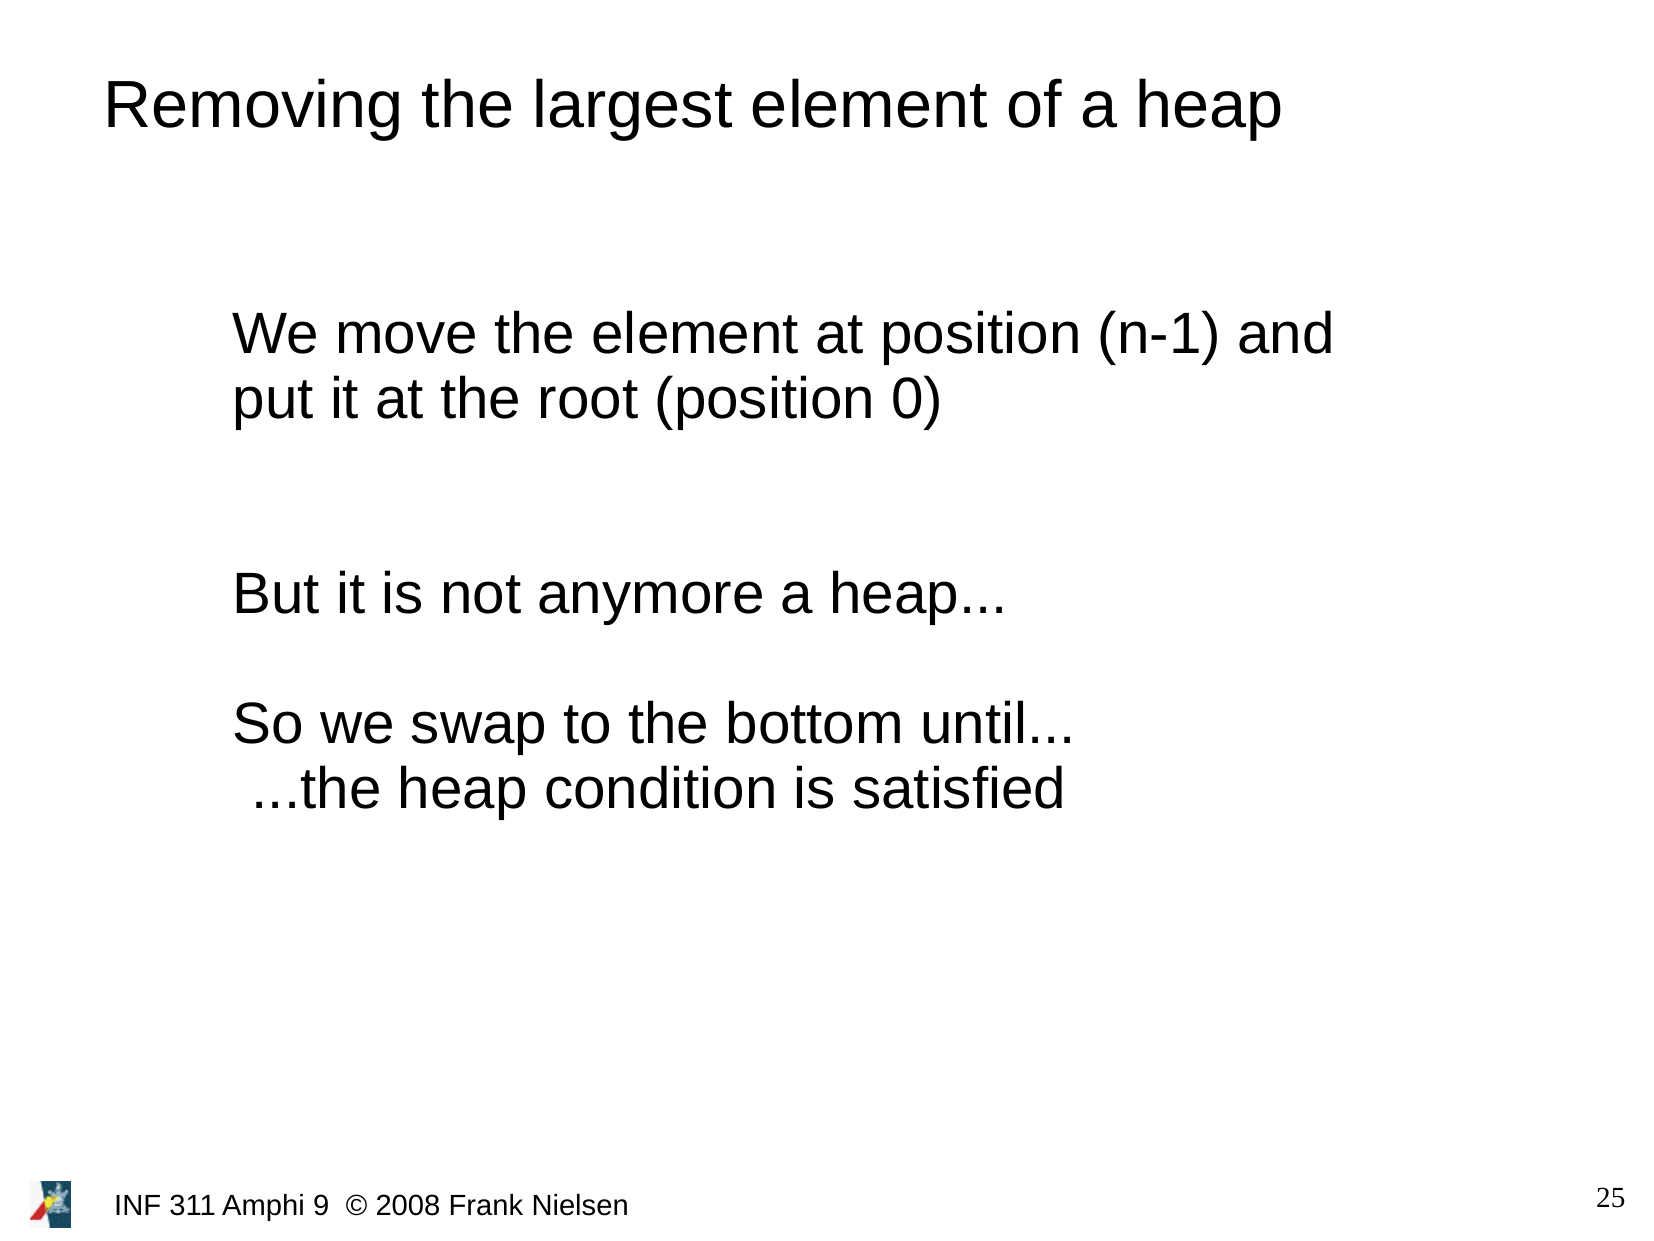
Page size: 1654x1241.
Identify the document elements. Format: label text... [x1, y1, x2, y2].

text_box We move the element at position (n-1) and put it at the root (position 0) But it is not anymore a heap... So we swap to the bottom until... ...the heap condition is satisfied [201, 293, 1388, 827]
picture [29, 1181, 71, 1228]
text_box Removing the largest element of a heap [88, 59, 1300, 150]
